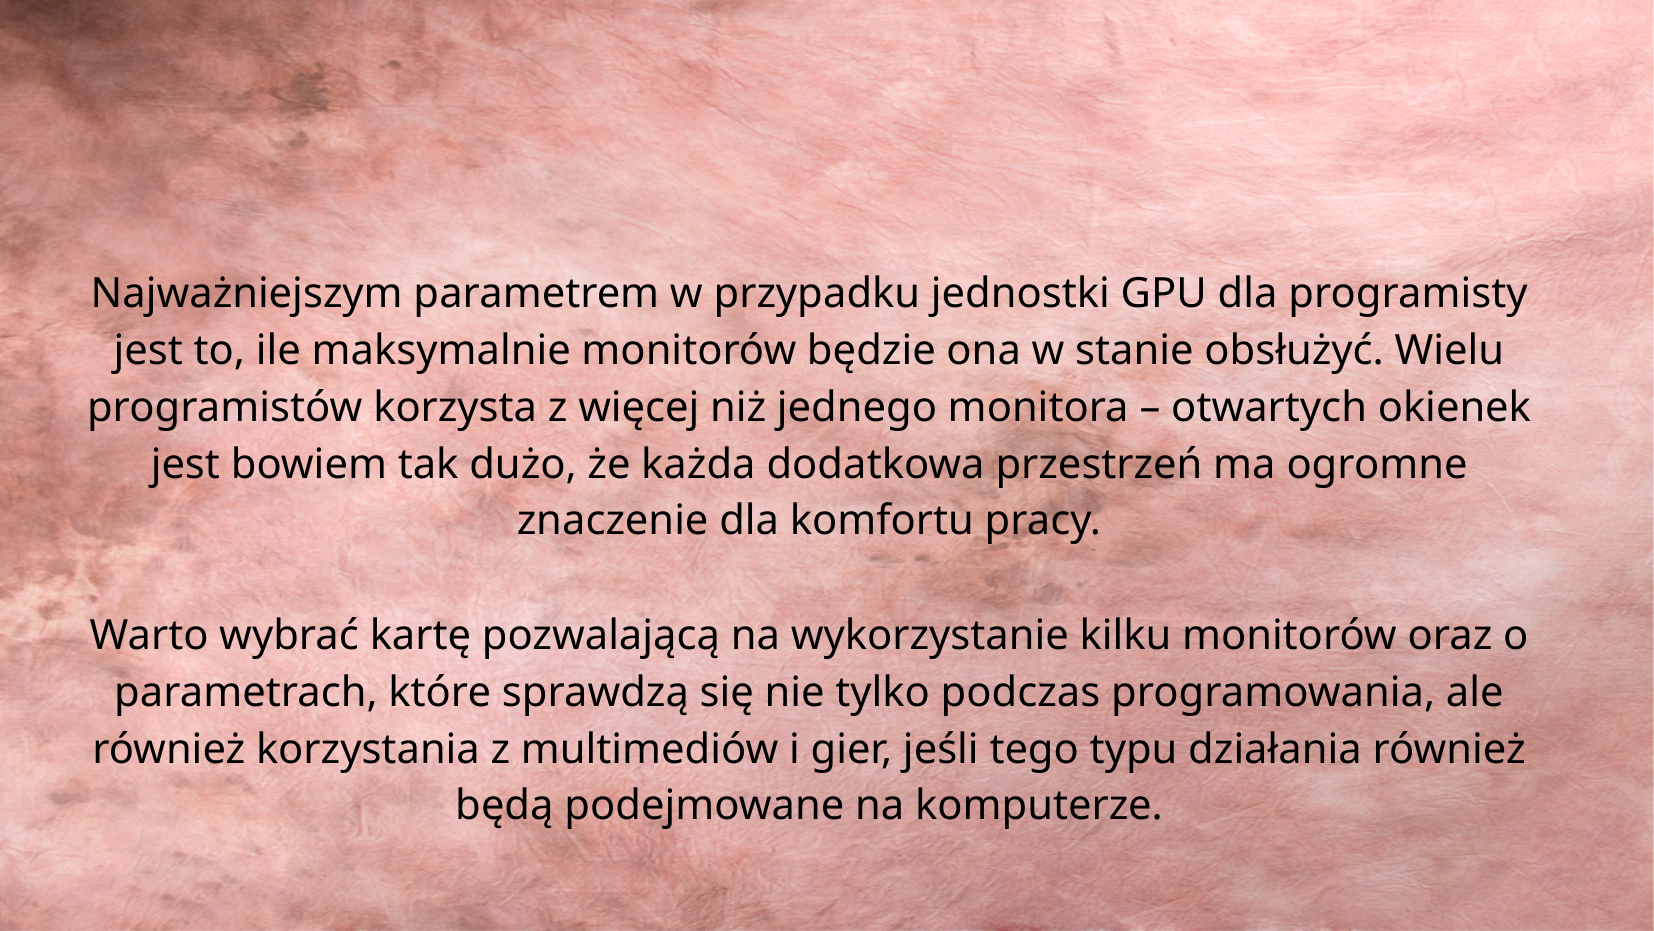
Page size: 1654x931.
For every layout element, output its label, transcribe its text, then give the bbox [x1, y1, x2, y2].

text_box Najważniejszym parametrem w przypadku jednostki GPU dla programisty jest to, ile maksymalnie monitorów będzie ona w stanie obsłużyć. Wielu programistów korzysta z więcej niż jednego monitora – otwartych okienek jest bowiem tak dużo, że każda dodatkowa przestrzeń ma ogromne znaczenie dla komfortu pracy. Warto wybrać kartę pozwalającą na wykorzystanie kilku monitorów oraz o parametrach, które sprawdzą się nie tylko podczas programowania, ale również korzystania z multimediów i gier, jeśli tego typu działania również będą podejmowane na komputerze. [43, 255, 1576, 766]
picture [0, 0, 1654, 931]
